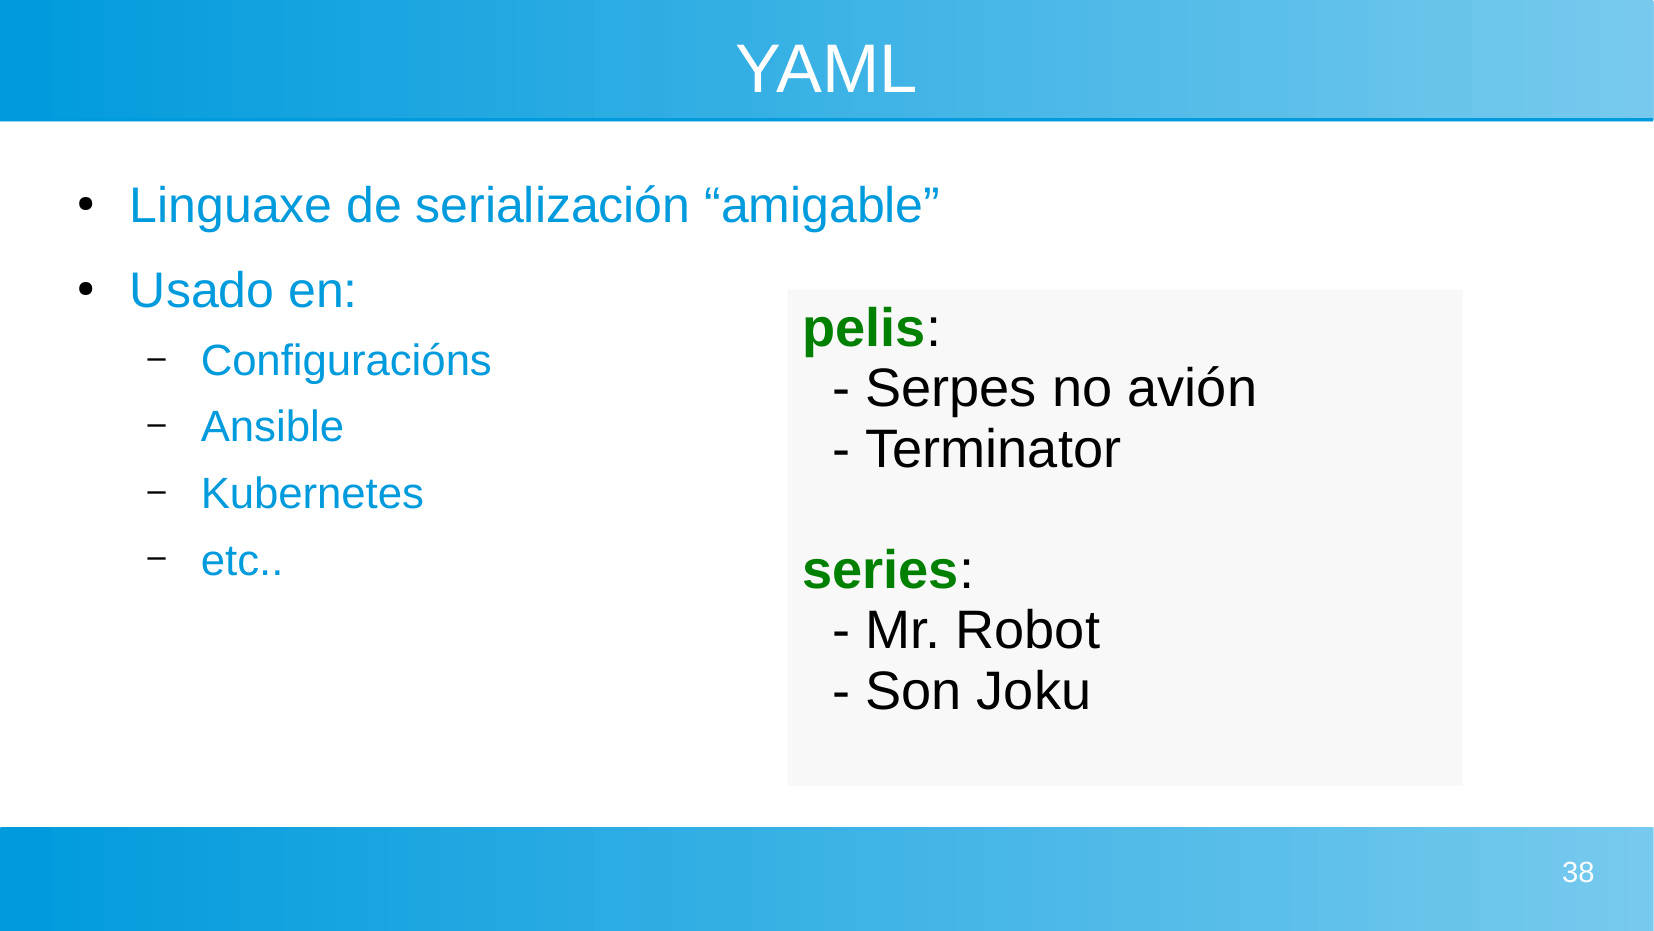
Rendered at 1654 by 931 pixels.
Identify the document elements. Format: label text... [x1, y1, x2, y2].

list Linguaxe de serialización “amigable” Usado en: Configuracións Ansible Kubernetes etc.. [59, 177, 1595, 768]
title YAML [59, 29, 1595, 108]
text_box pelis: - Serpes no avión - Terminator series: - Mr. Robot - Son Joku [787, 289, 1463, 786]
